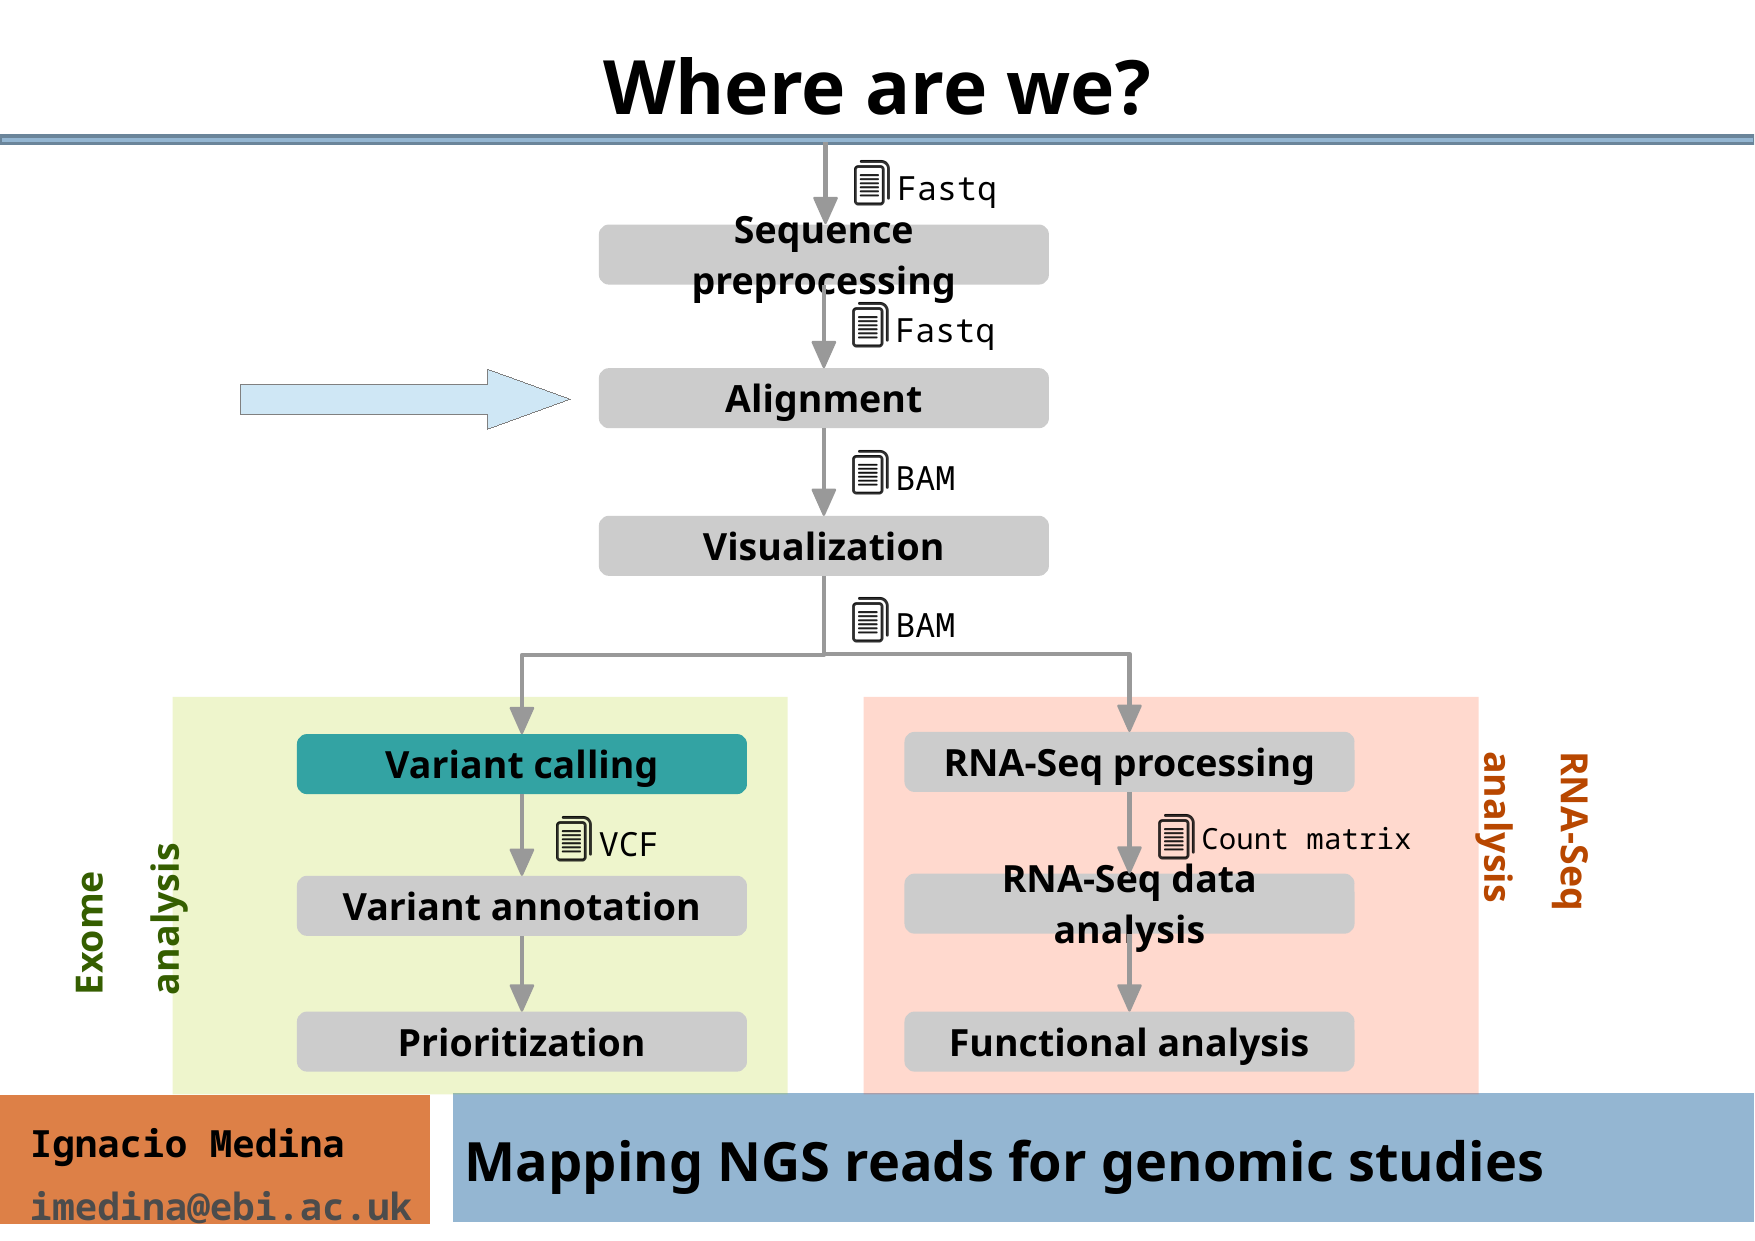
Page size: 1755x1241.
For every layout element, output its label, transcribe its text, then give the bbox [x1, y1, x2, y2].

text_box BAM [880, 595, 1067, 649]
text_box Alignment [598, 368, 1049, 429]
text_box RNA-Seq analysis [1487, 736, 1612, 1073]
text_box Fastq [880, 299, 1067, 354]
text_box Variant calling [296, 734, 747, 795]
text_box Where are we? [67, 27, 1688, 130]
text_box [863, 696, 1479, 1095]
picture [548, 813, 600, 866]
picture [844, 447, 897, 500]
text_box Fastq [882, 157, 1069, 211]
text_box Exome analysis [51, 717, 176, 1010]
text_box BAM [880, 447, 1067, 501]
text_box [240, 369, 571, 430]
text_box Ignacio Medina imedina@ebi.ac.uk [15, 1110, 436, 1224]
text_box Visualization [598, 515, 1049, 576]
text_box Sequence preprocessing [598, 224, 1049, 285]
picture [1150, 811, 1203, 864]
text_box [0, 136, 1754, 144]
text_box RNA-Seq processing [904, 731, 1355, 792]
text_box Functional analysis [904, 1011, 1355, 1072]
picture [844, 594, 897, 647]
text_box Count matrix [1203, 811, 1473, 864]
picture [846, 157, 898, 210]
text_box Prioritization [296, 1011, 747, 1072]
text_box Variant annotation [296, 875, 747, 936]
picture [844, 299, 897, 352]
text_box [172, 696, 788, 1095]
text_box RNA-Seq data analysis [904, 873, 1355, 934]
text_box VCF [584, 813, 771, 867]
text_box Mapping NGS reads for genomic studies [450, 1116, 1726, 1195]
